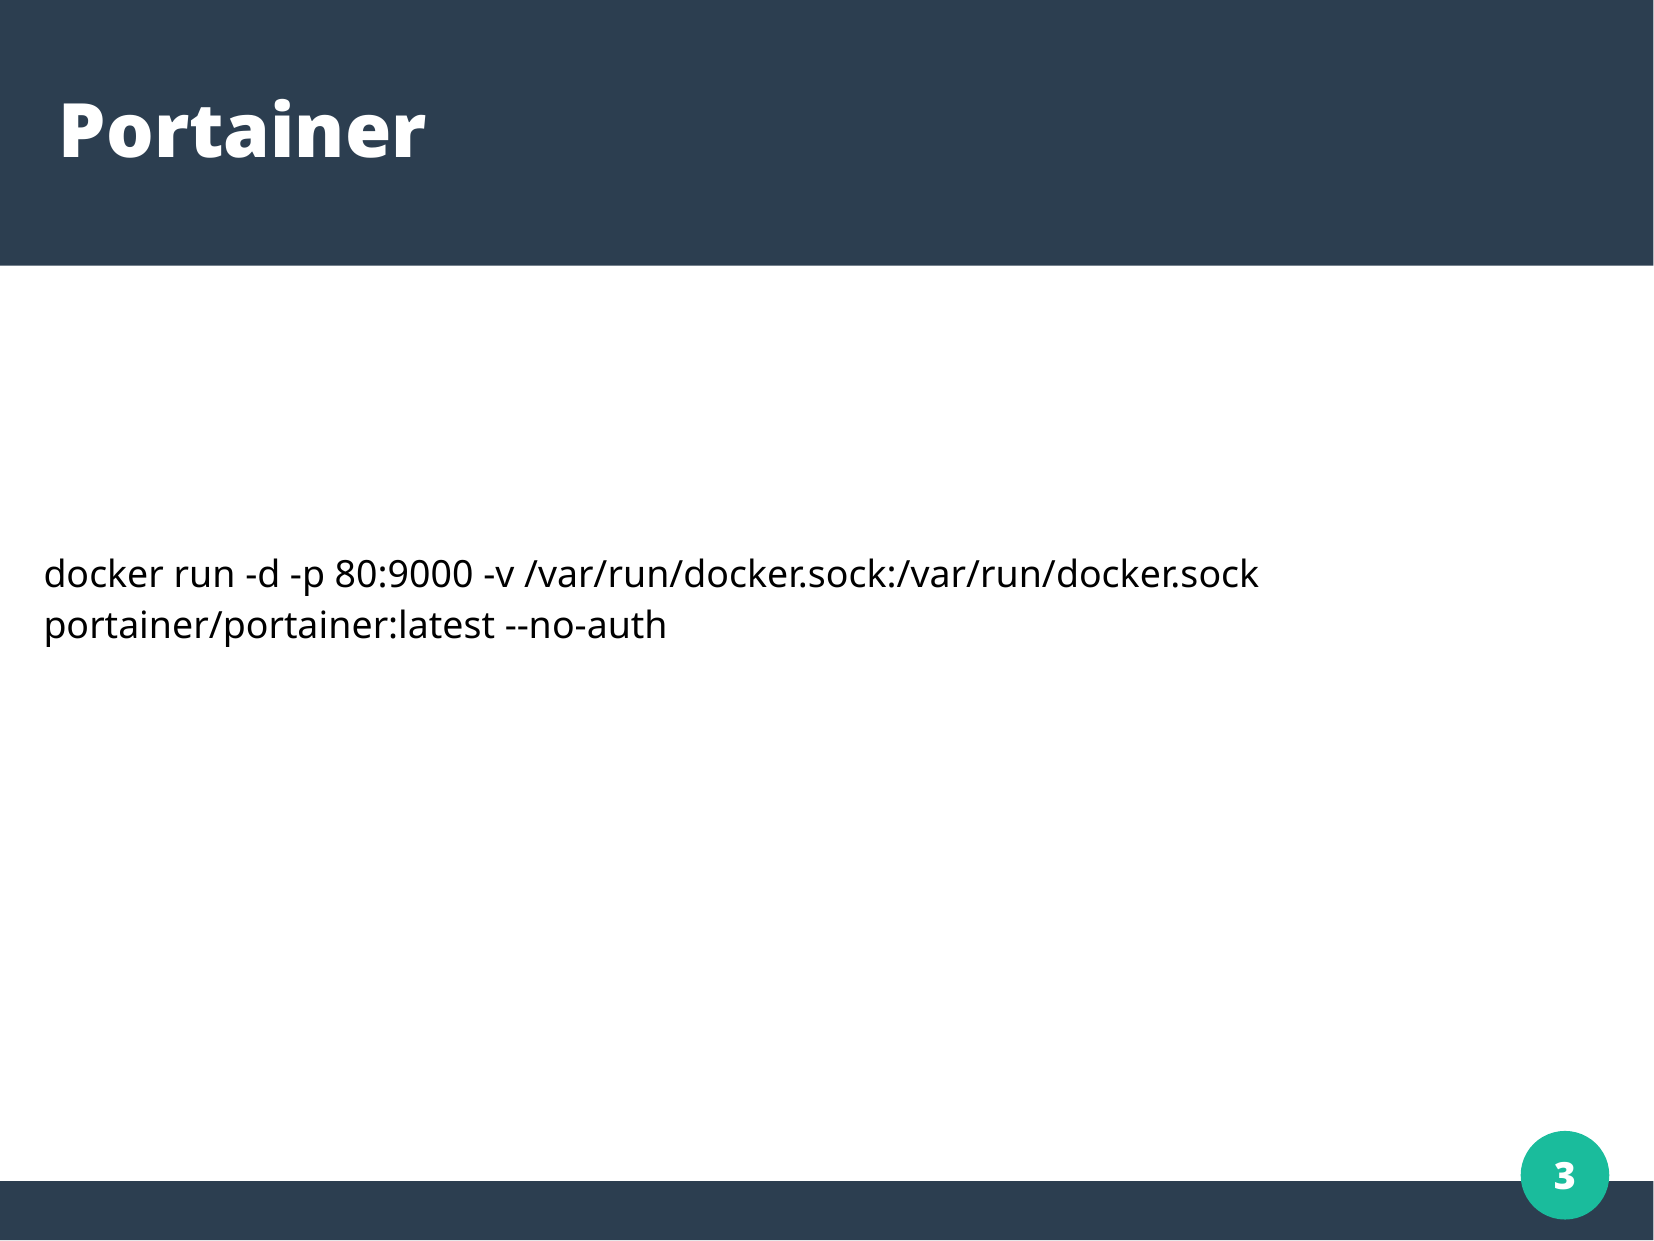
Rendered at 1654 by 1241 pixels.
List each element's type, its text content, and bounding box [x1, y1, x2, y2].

title Portainer [59, 49, 1595, 207]
text_box docker run -d -p 80:9000 -v /var/run/docker.sock:/var/run/docker.sock portainer/portainer:latest --no-auth [28, 539, 1632, 642]
